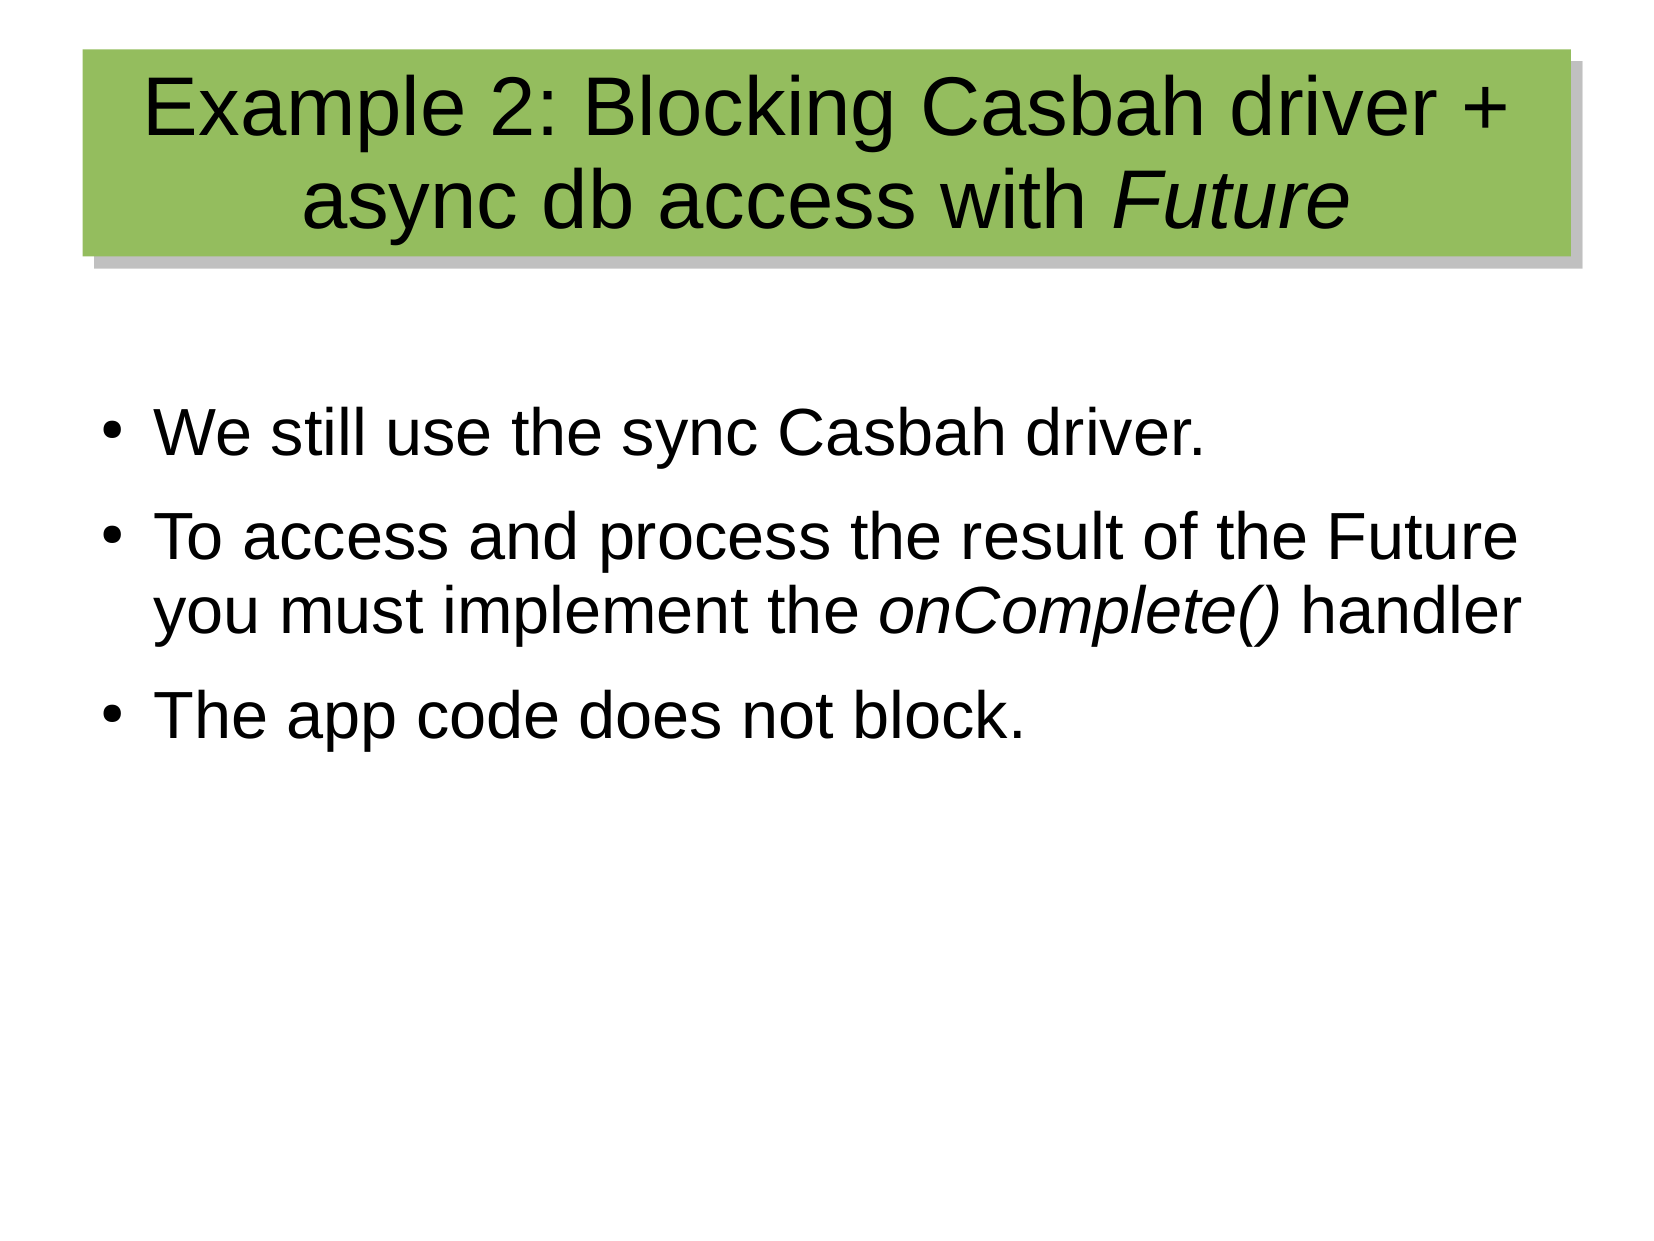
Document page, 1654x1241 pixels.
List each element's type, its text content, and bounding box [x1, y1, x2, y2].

list We still use the sync Casbah driver. To access and process the result of the Future you must implement the onComplete() handler The app code does not block. [82, 290, 1571, 1010]
title Example 2: Blocking Casbah driver + async db access with Future [82, 49, 1571, 257]
